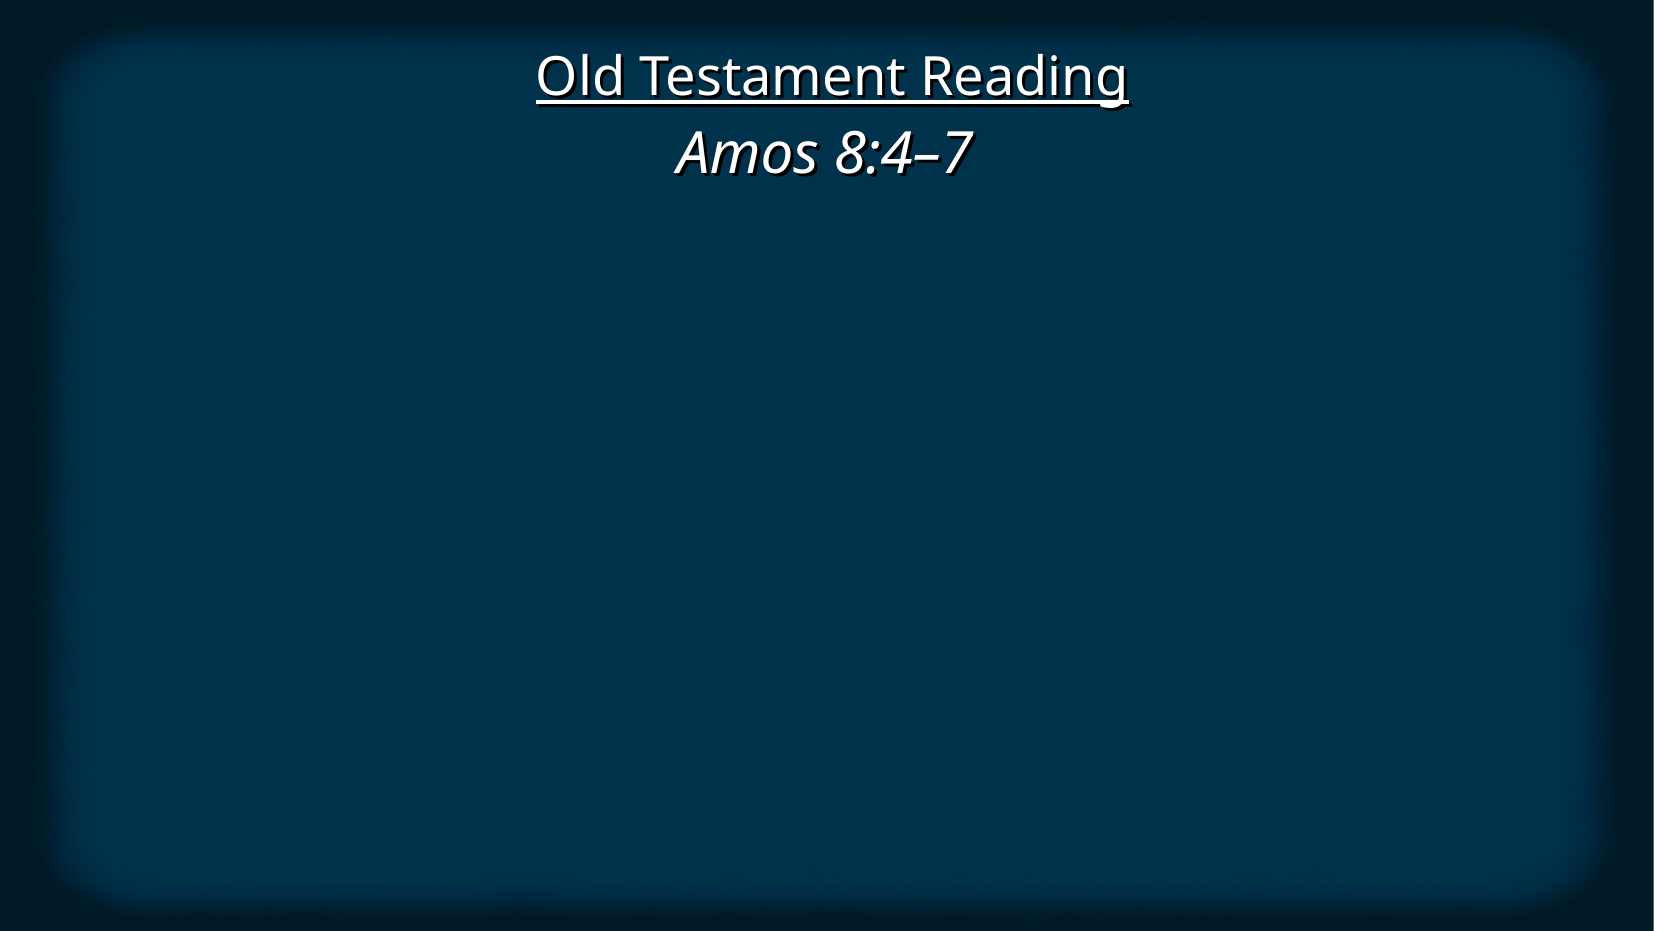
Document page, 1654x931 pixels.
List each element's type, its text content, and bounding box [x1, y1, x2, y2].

picture [0, 0, 1654, 931]
text_box Old Testament Reading Amos 8:4–7 [105, 30, 1561, 194]
